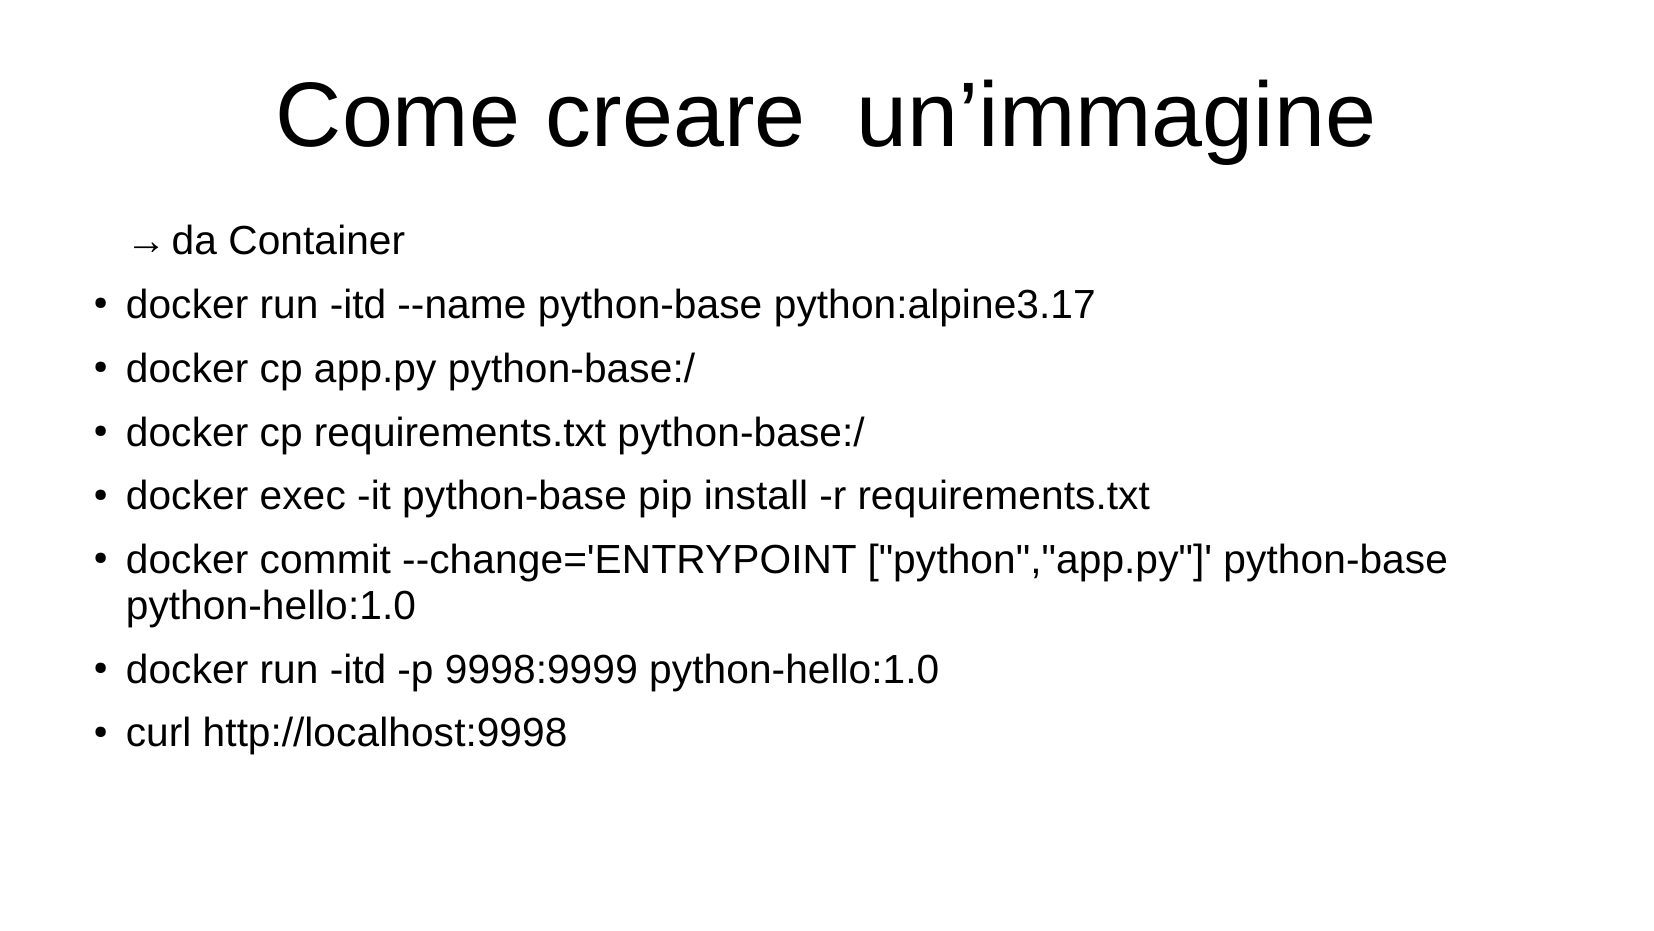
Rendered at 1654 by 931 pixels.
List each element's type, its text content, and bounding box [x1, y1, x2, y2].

list → da Container docker run -itd --name python-base python:alpine3.17 docker cp app.py python-base:/ docker cp requirements.txt python-base:/ docker exec -it python-base pip install -r requirements.txt docker commit --change='ENTRYPOINT ["python","app.py"]' python-base python-hello:1.0 docker run -itd -p 9998:9999 python-hello:1.0 curl http://localhost:9998 [82, 217, 1571, 758]
title Come creare un’immagine [82, 37, 1571, 193]
